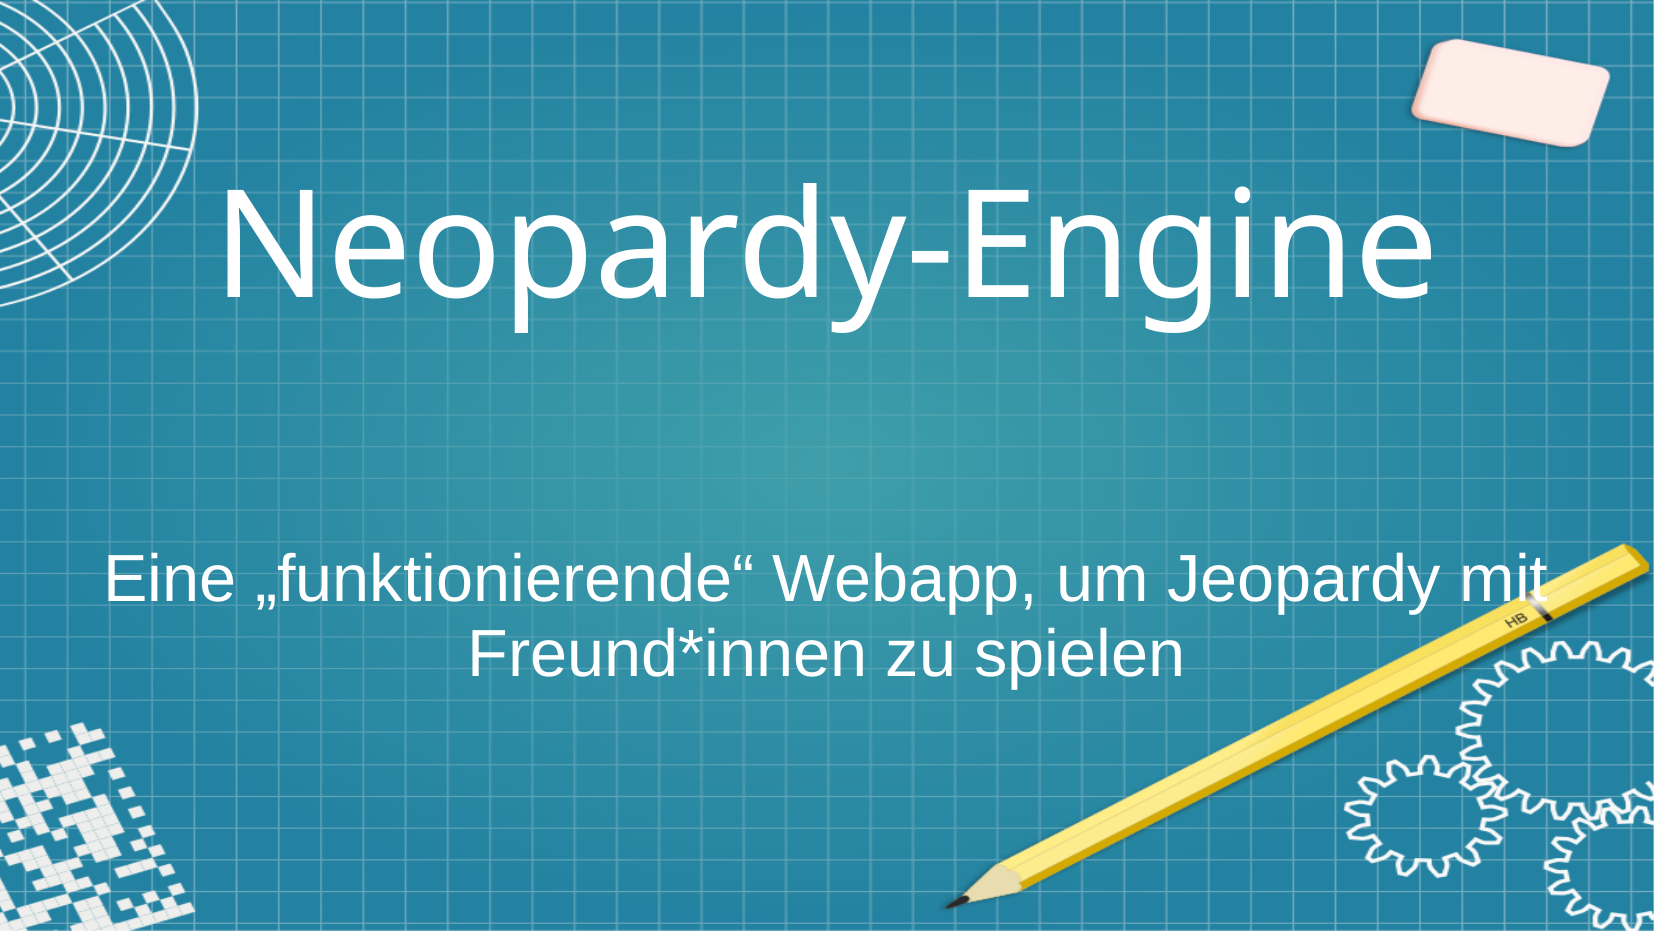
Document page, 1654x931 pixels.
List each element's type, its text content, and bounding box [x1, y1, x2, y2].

title Neopardy-Engine [82, 132, 1571, 346]
subtitle Eine „funktionierende“ Webapp, um Jeopardy mit Freund*innen zu spielen [82, 389, 1571, 842]
picture [0, 0, 1654, 931]
